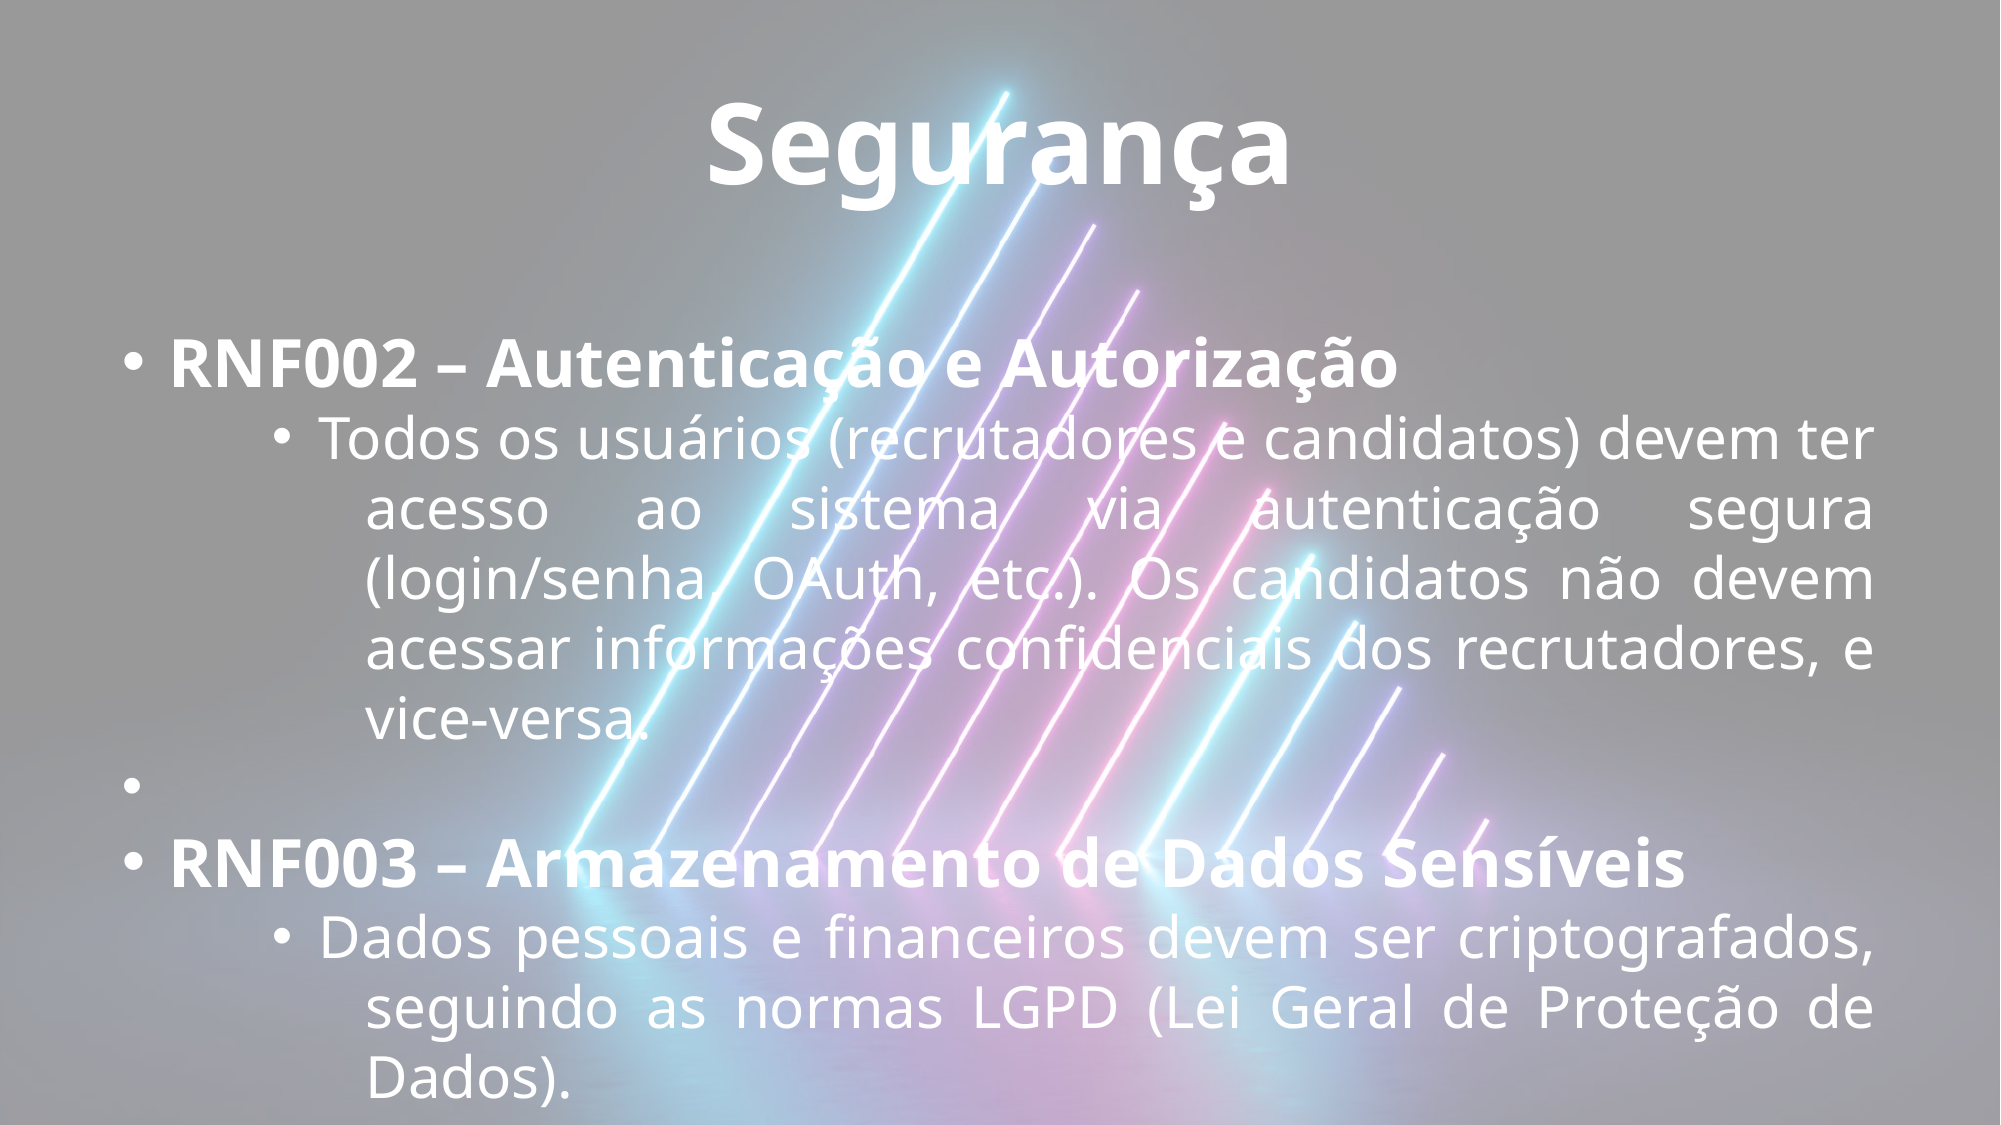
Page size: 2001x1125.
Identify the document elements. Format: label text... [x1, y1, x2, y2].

text_box Segurança [284, 64, 1716, 217]
picture [0, 0, 2000, 1125]
text_box RNF002 – Autenticação e Autorização Todos os usuários (recrutadores e candidatos) devem ter acesso ao sistema via autenticação segura (login/senha, OAuth, etc.). Os candidatos não devem acessar informações confidenciais dos recrutadores, e vice-versa. RNF003 – Armazenamento de Dados Sensíveis Dados pessoais e financeiros devem ser criptografados, seguindo as normas LGPD (Lei Geral de Proteção de Dados). [106, 313, 1891, 1125]
